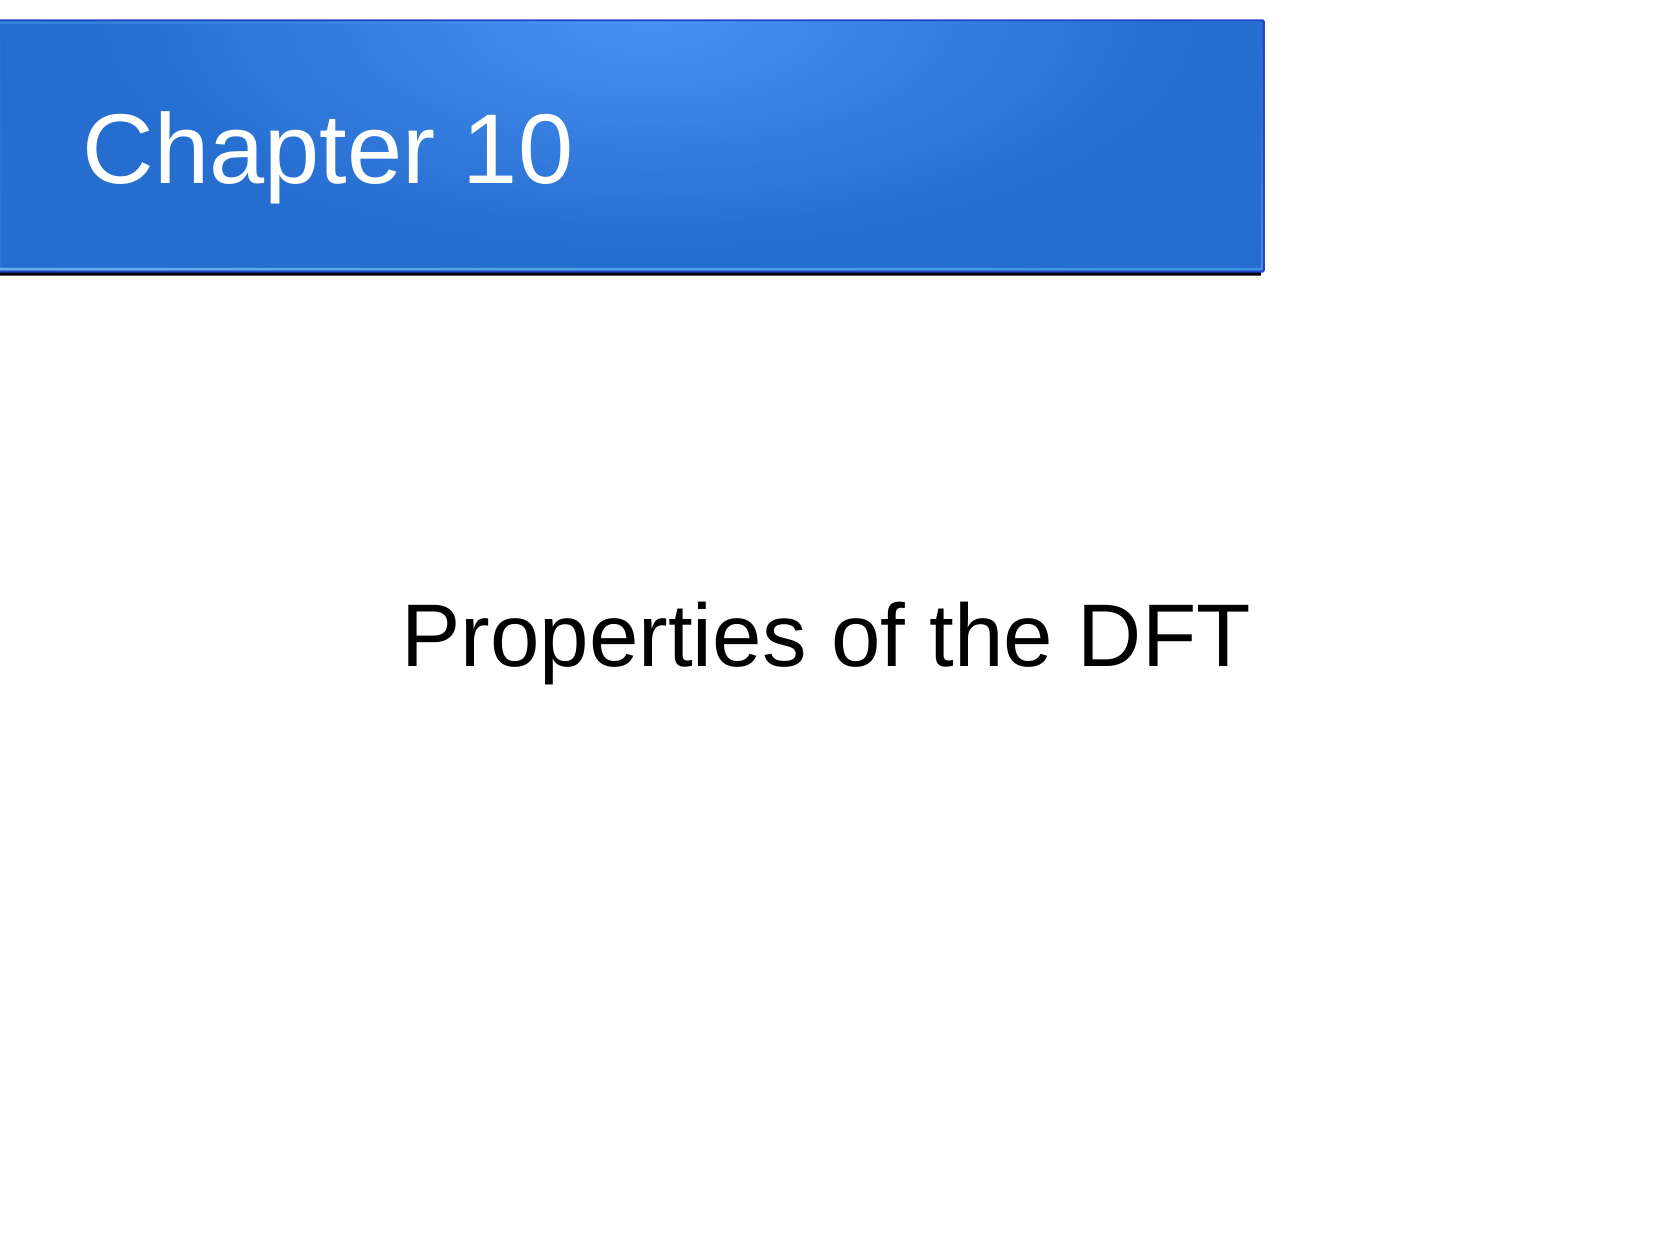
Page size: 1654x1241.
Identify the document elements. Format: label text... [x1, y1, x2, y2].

subtitle Properties of the DFT [82, 299, 1571, 1019]
title Chapter 10 [82, 47, 1235, 252]
